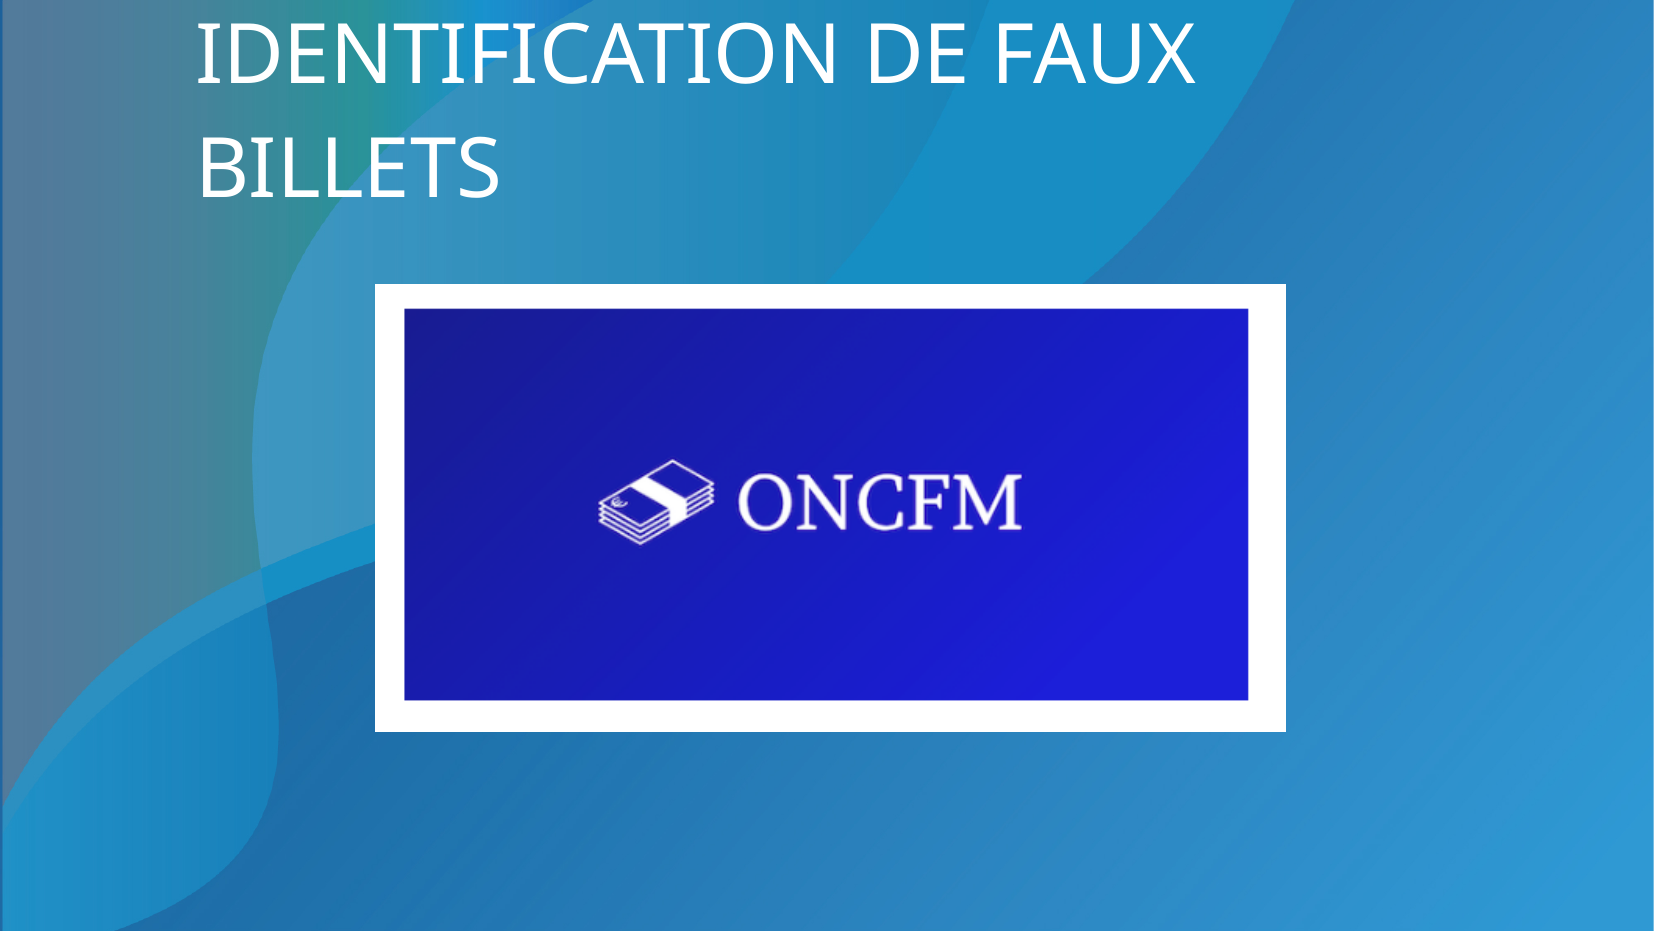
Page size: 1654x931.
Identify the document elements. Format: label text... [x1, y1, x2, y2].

title IDENTIFICATION DE FAUX BILLETS [195, 21, 1516, 196]
picture [0, 0, 1654, 931]
